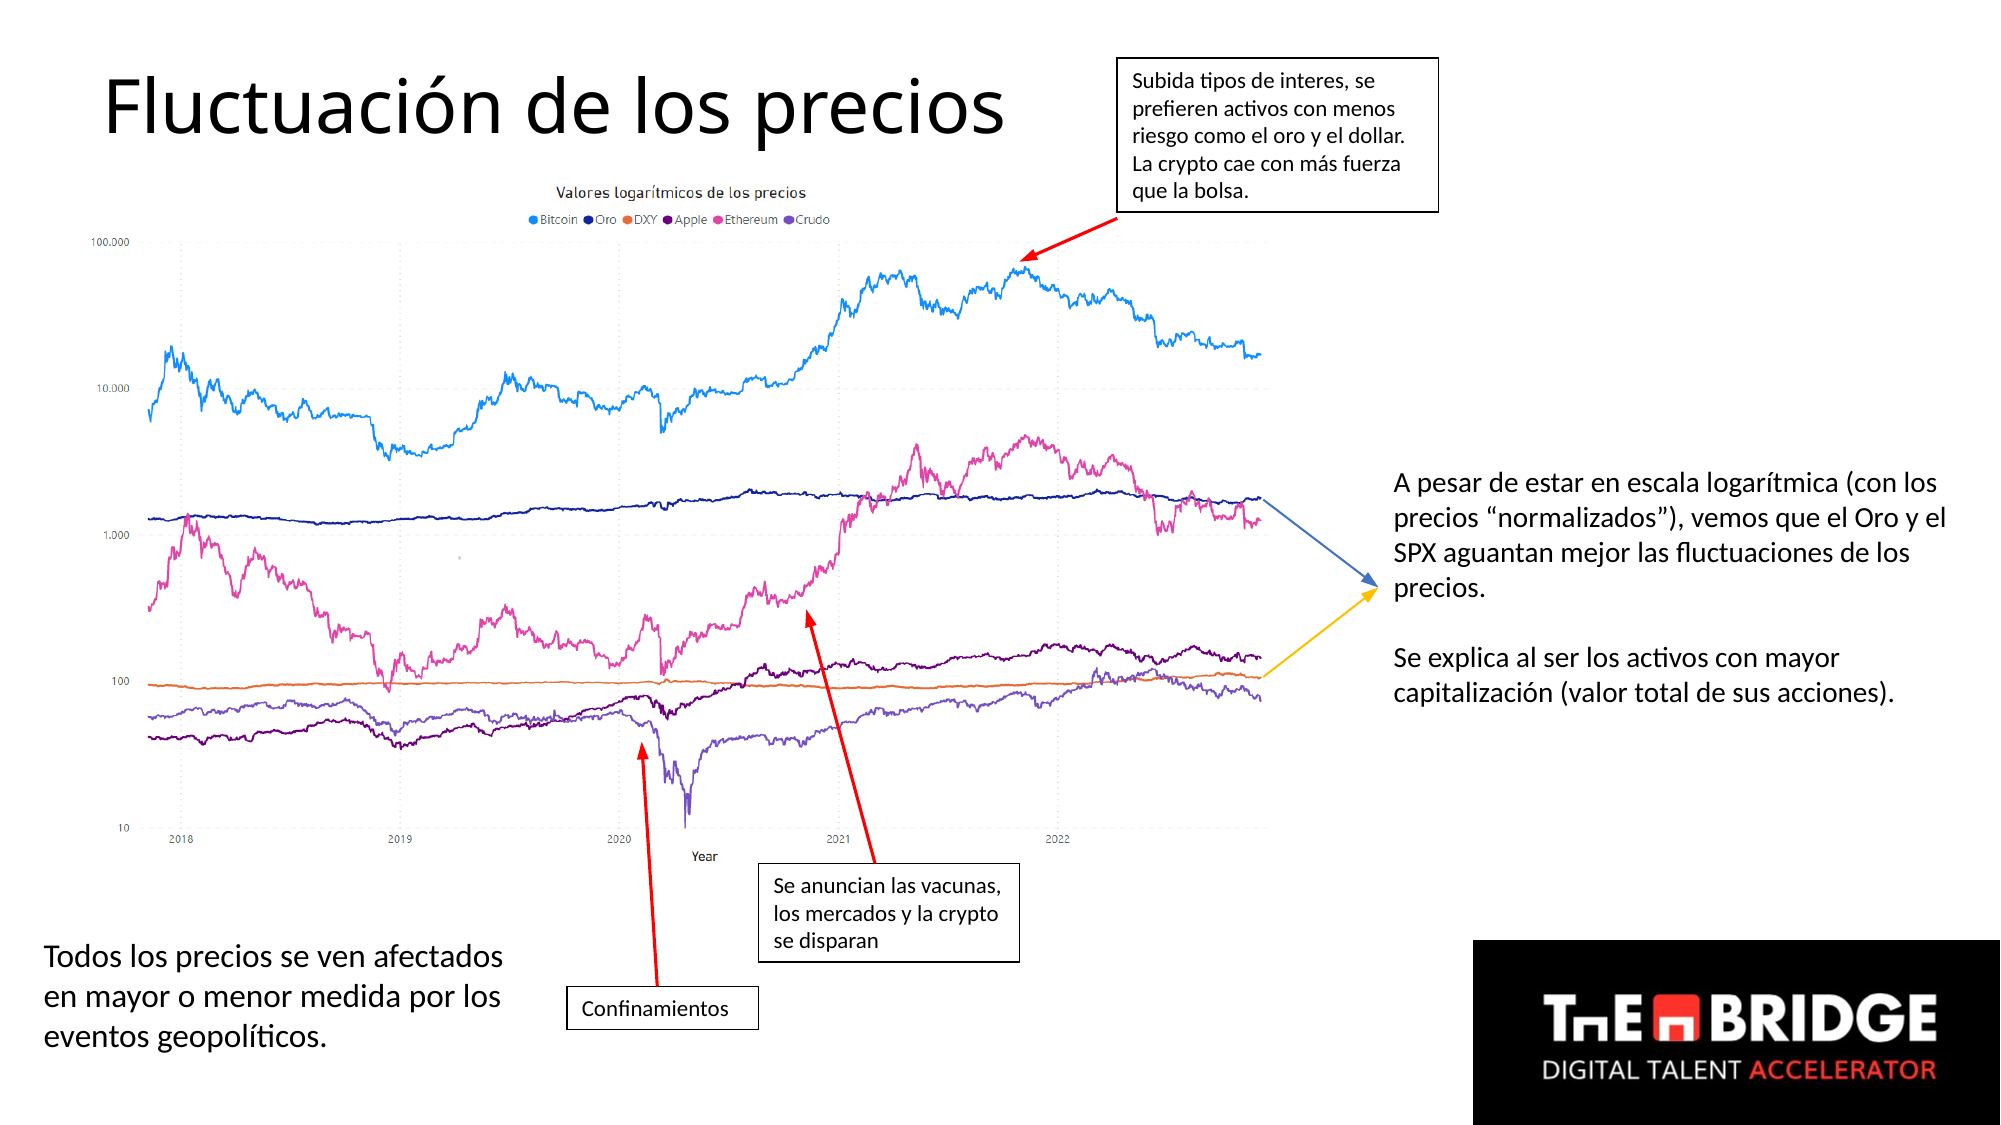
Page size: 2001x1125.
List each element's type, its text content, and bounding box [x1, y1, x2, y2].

text_box Subida tipos de interes, se prefieren activos con menos riesgo como el oro y el dollar. La crypto cae con más fuerza que la bolsa. [1117, 58, 1439, 213]
picture [1473, 940, 2000, 1125]
text_box Confinamientos [566, 986, 759, 1030]
title Fluctuación de los precios [87, 35, 1813, 185]
picture [87, 184, 1278, 864]
text_box Se anuncian las vacunas, los mercados y la crypto se disparan [758, 863, 1020, 962]
text_box A pesar de estar en escala logarítmica (con los precios “normalizados”), vemos que el Oro y el SPX aguantan mejor las fluctuaciones de los precios. Se explica al ser los activos con mayor capitalización (valor total de sus acciones). [1378, 456, 1989, 719]
text_box Todos los precios se ven afectados en mayor o menor medida por los eventos geopolíticos. [28, 927, 527, 1064]
